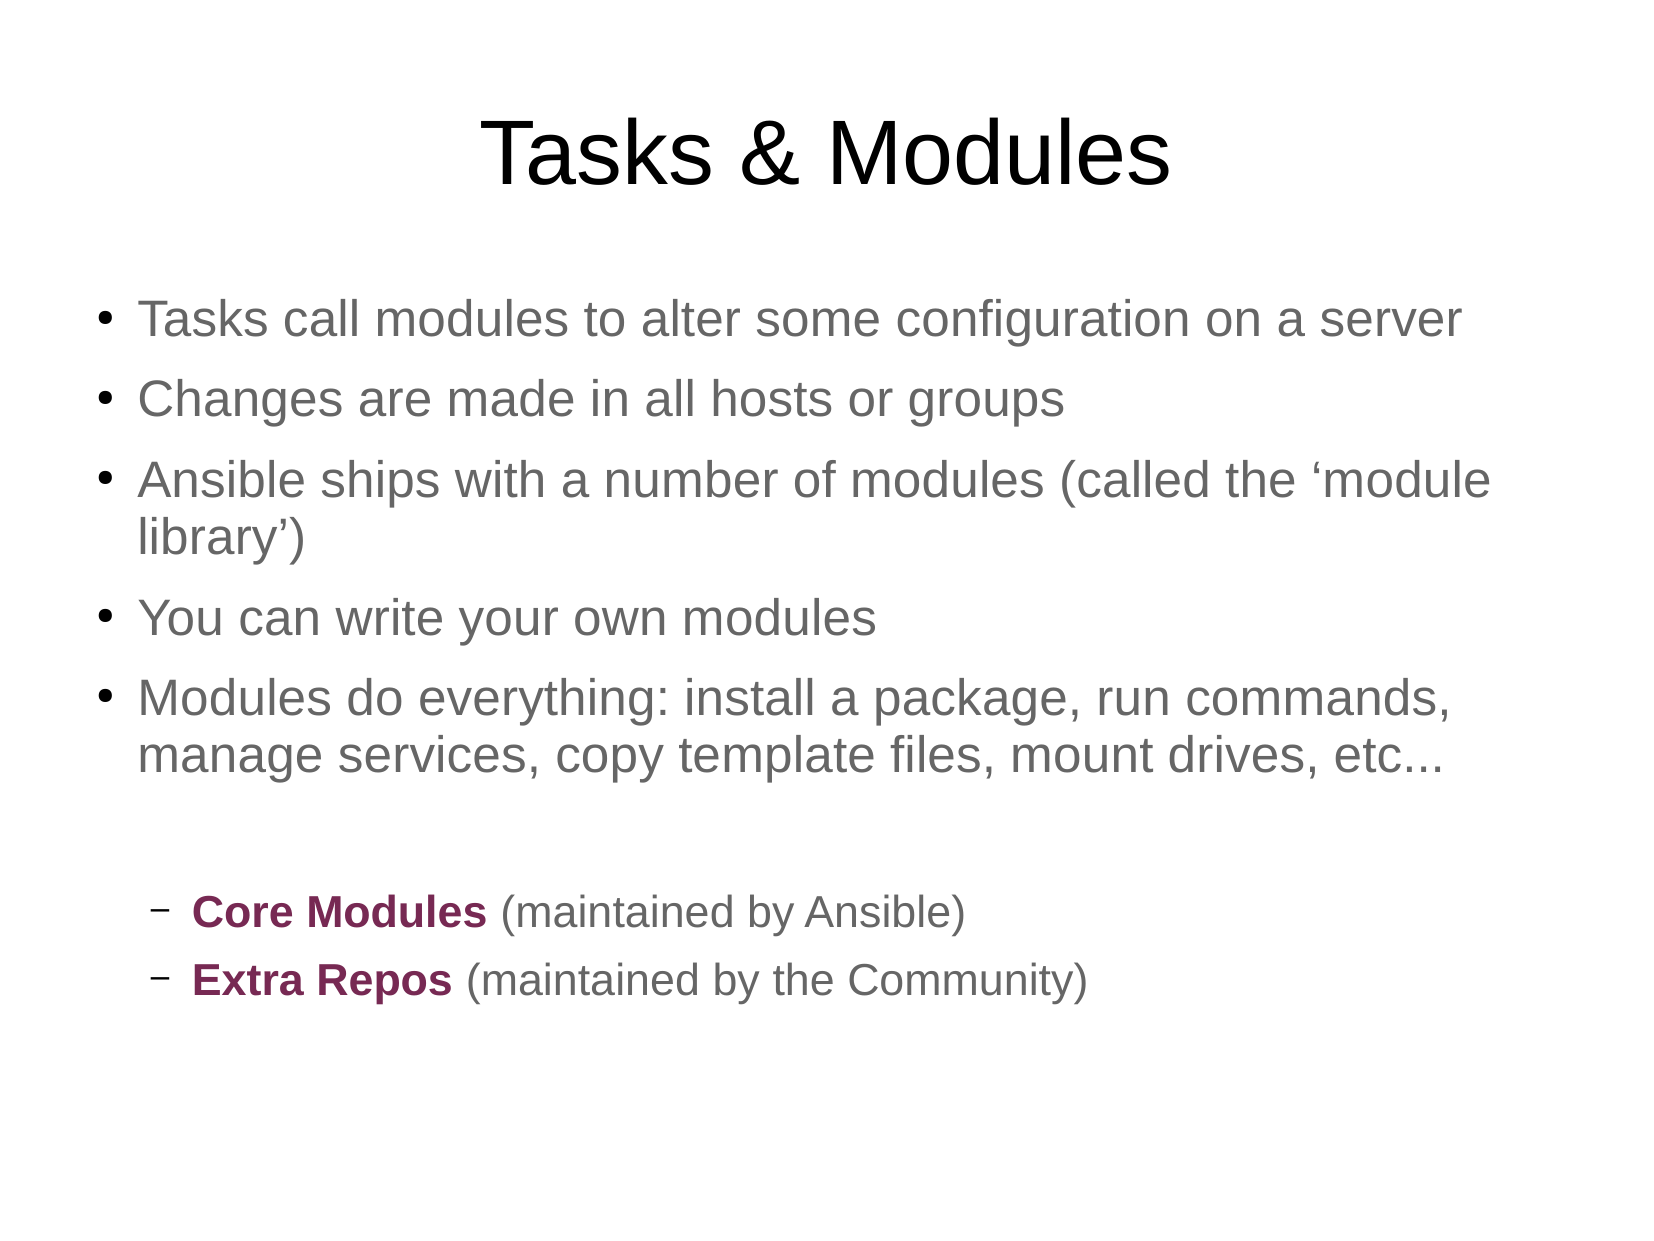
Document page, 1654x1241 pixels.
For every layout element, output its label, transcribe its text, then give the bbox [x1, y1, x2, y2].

title Tasks & Modules [82, 49, 1571, 257]
list Tasks call modules to alter some configuration on a server Changes are made in all hosts or groups Ansible ships with a number of modules (called the ‘module library’) You can write your own modules Modules do everything: install a package, run commands, manage services, copy template files, mount drives, etc... Core Modules (maintained by Ansible) Extra Repos (maintained by the Community) [82, 290, 1571, 1010]
